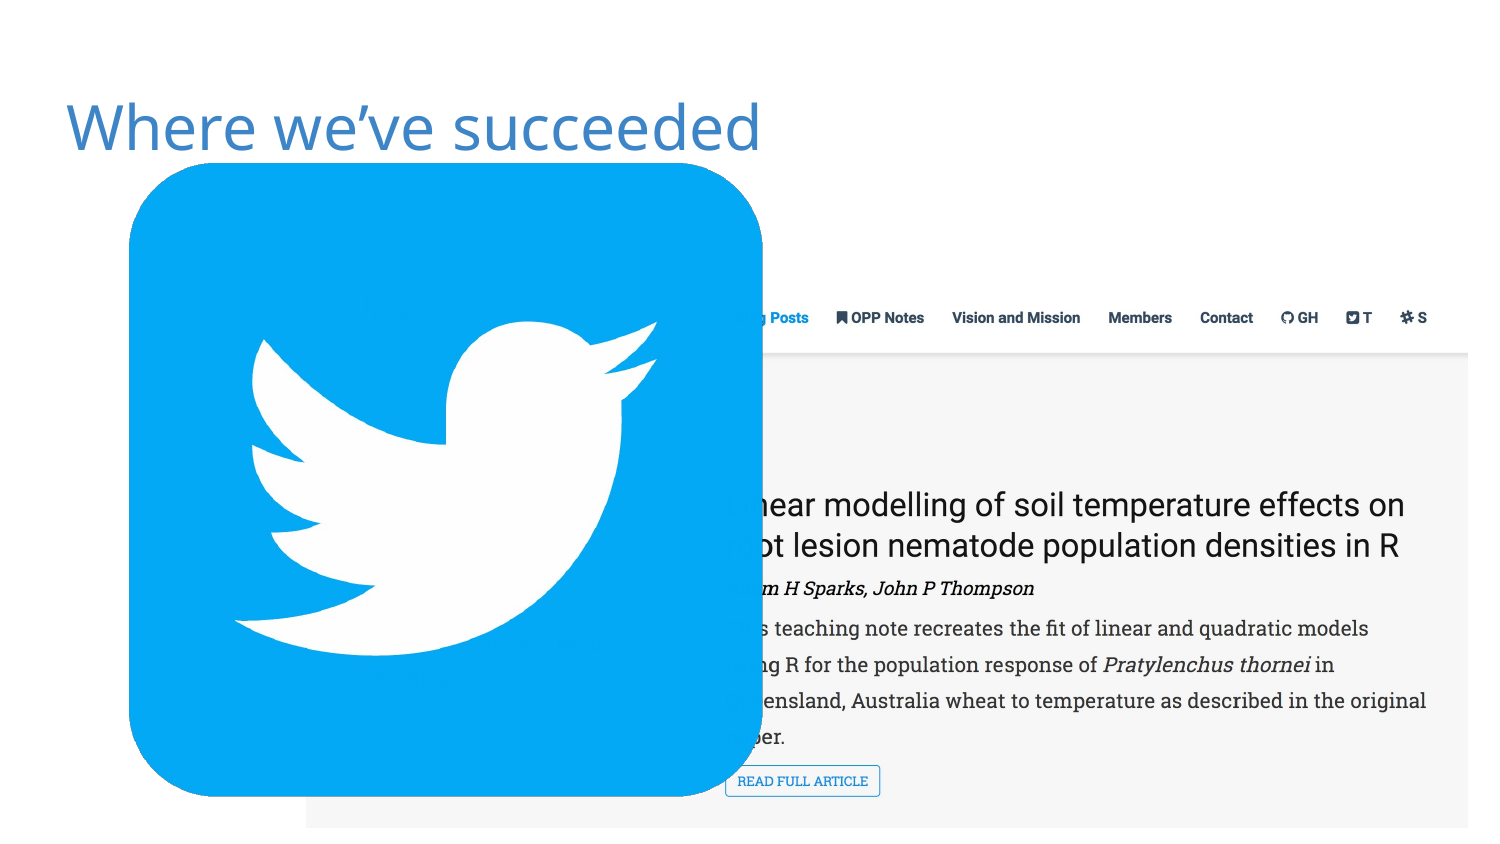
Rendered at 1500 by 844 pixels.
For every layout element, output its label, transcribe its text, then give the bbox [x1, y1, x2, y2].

picture [238, 322, 656, 655]
picture [23, 57, 1468, 844]
title Where we’ve succeeded [51, 72, 1449, 219]
